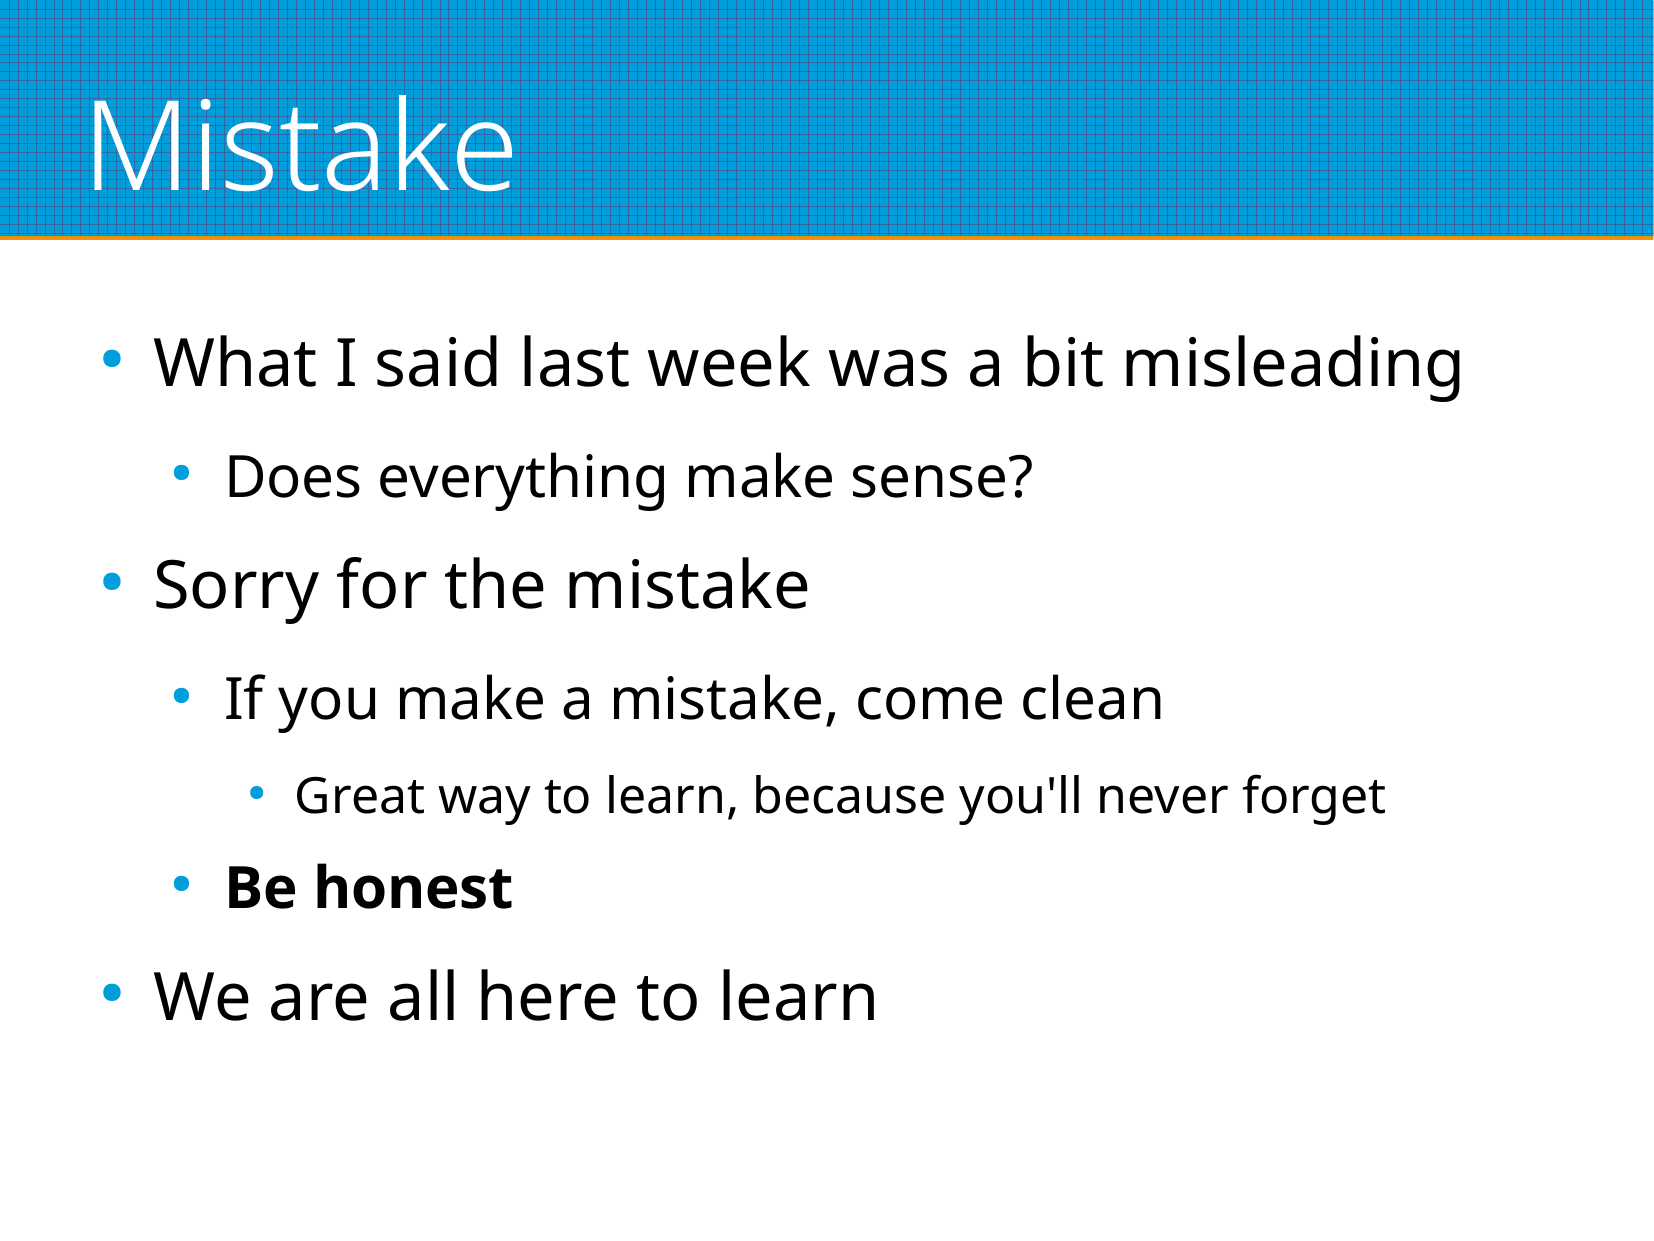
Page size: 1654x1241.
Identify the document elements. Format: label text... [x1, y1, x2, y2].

title Mistake [82, 19, 1571, 227]
list What I said last week was a bit misleading Does everything make sense? Sorry for the mistake If you make a mistake, come clean Great way to learn, because you'll never forget Be honest We are all here to learn [82, 314, 1563, 1081]
